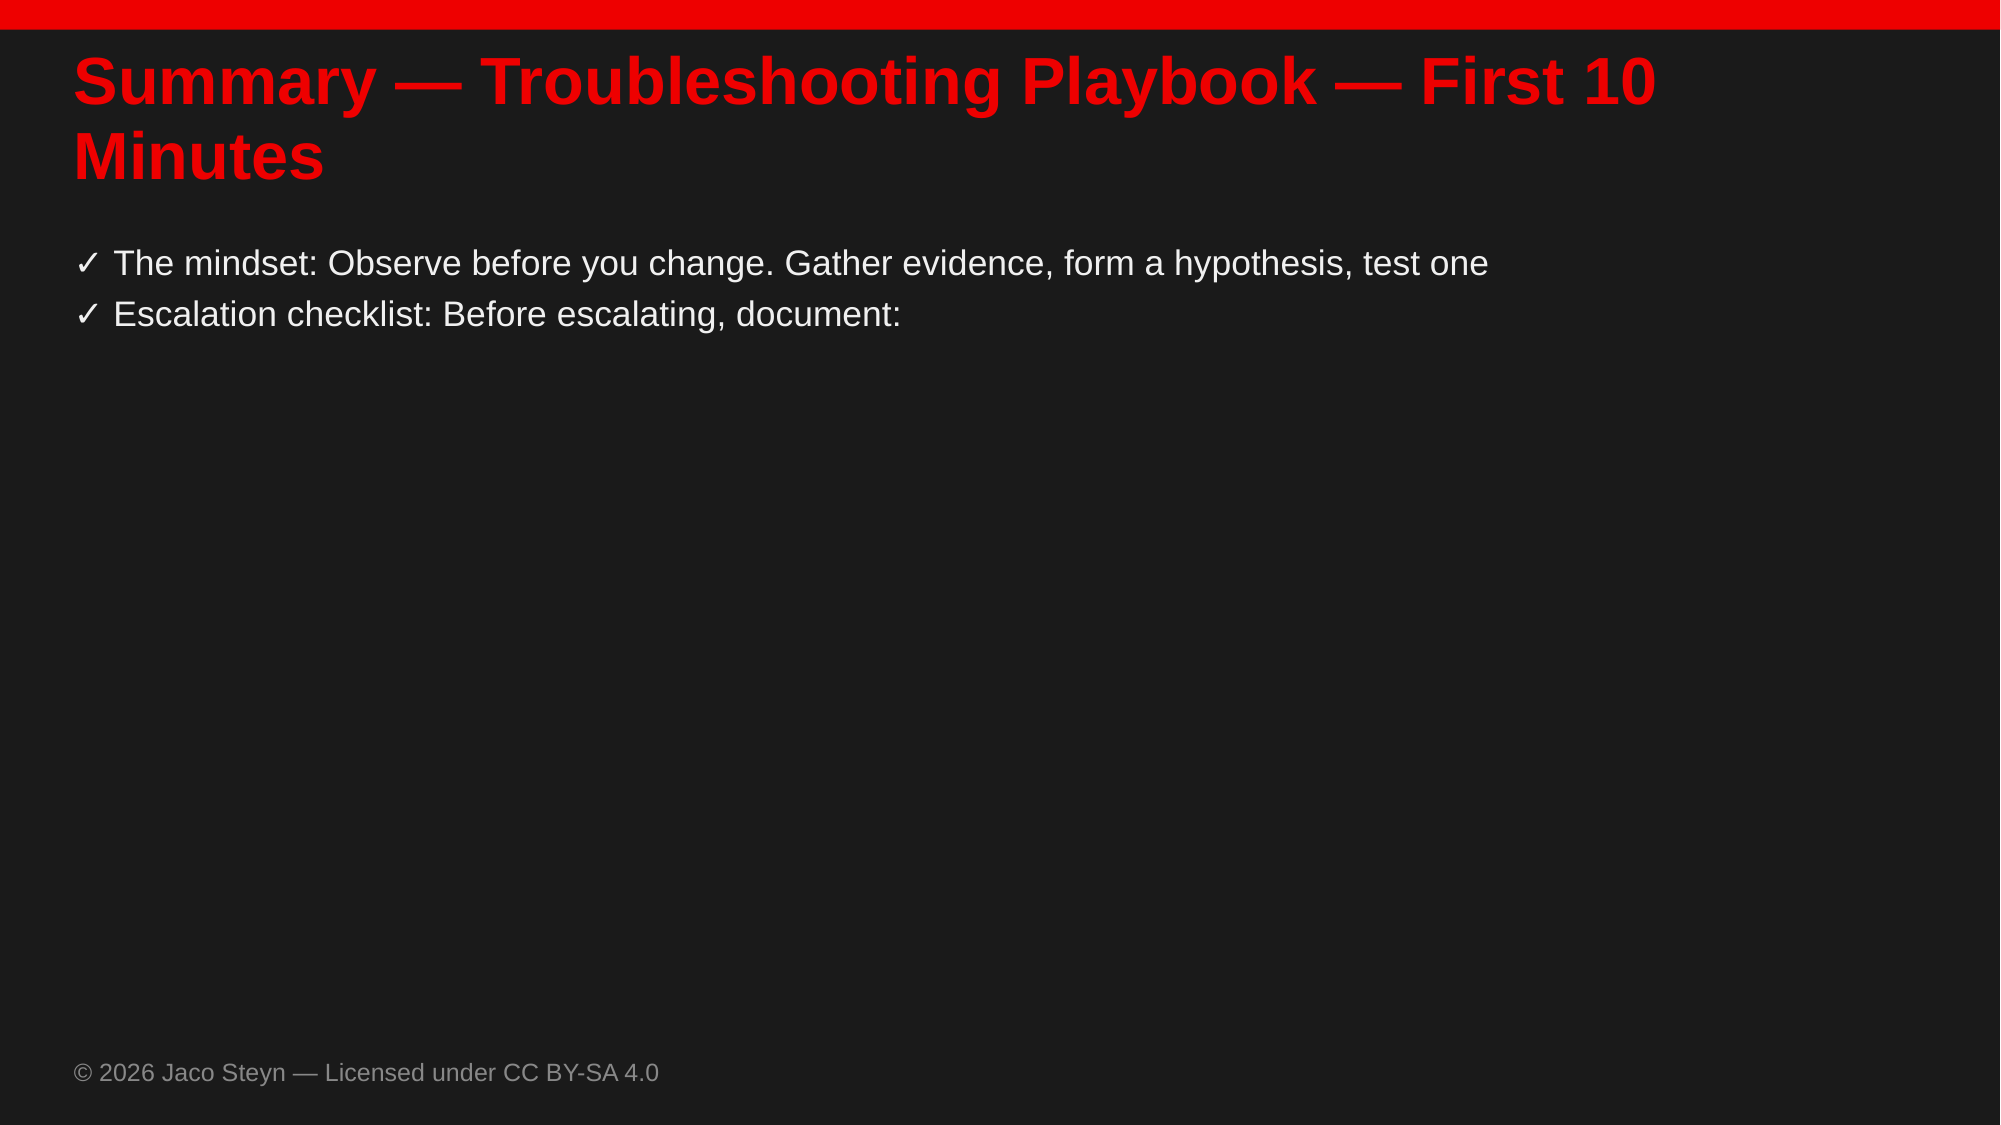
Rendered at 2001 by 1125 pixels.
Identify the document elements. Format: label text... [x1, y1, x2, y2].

text_box Summary — Troubleshooting Playbook — First 10 Minutes [59, 36, 1942, 208]
text_box [0, 0, 2001, 30]
text_box ✓ The mindset: Observe before you change. Gather evidence, form a hypothesis, test one ✓ Escalation checklist: Before escalating, document: [59, 236, 1942, 1037]
text_box © 2026 Jaco Steyn — Licensed under CC BY-SA 4.0 [59, 1051, 1942, 1093]
